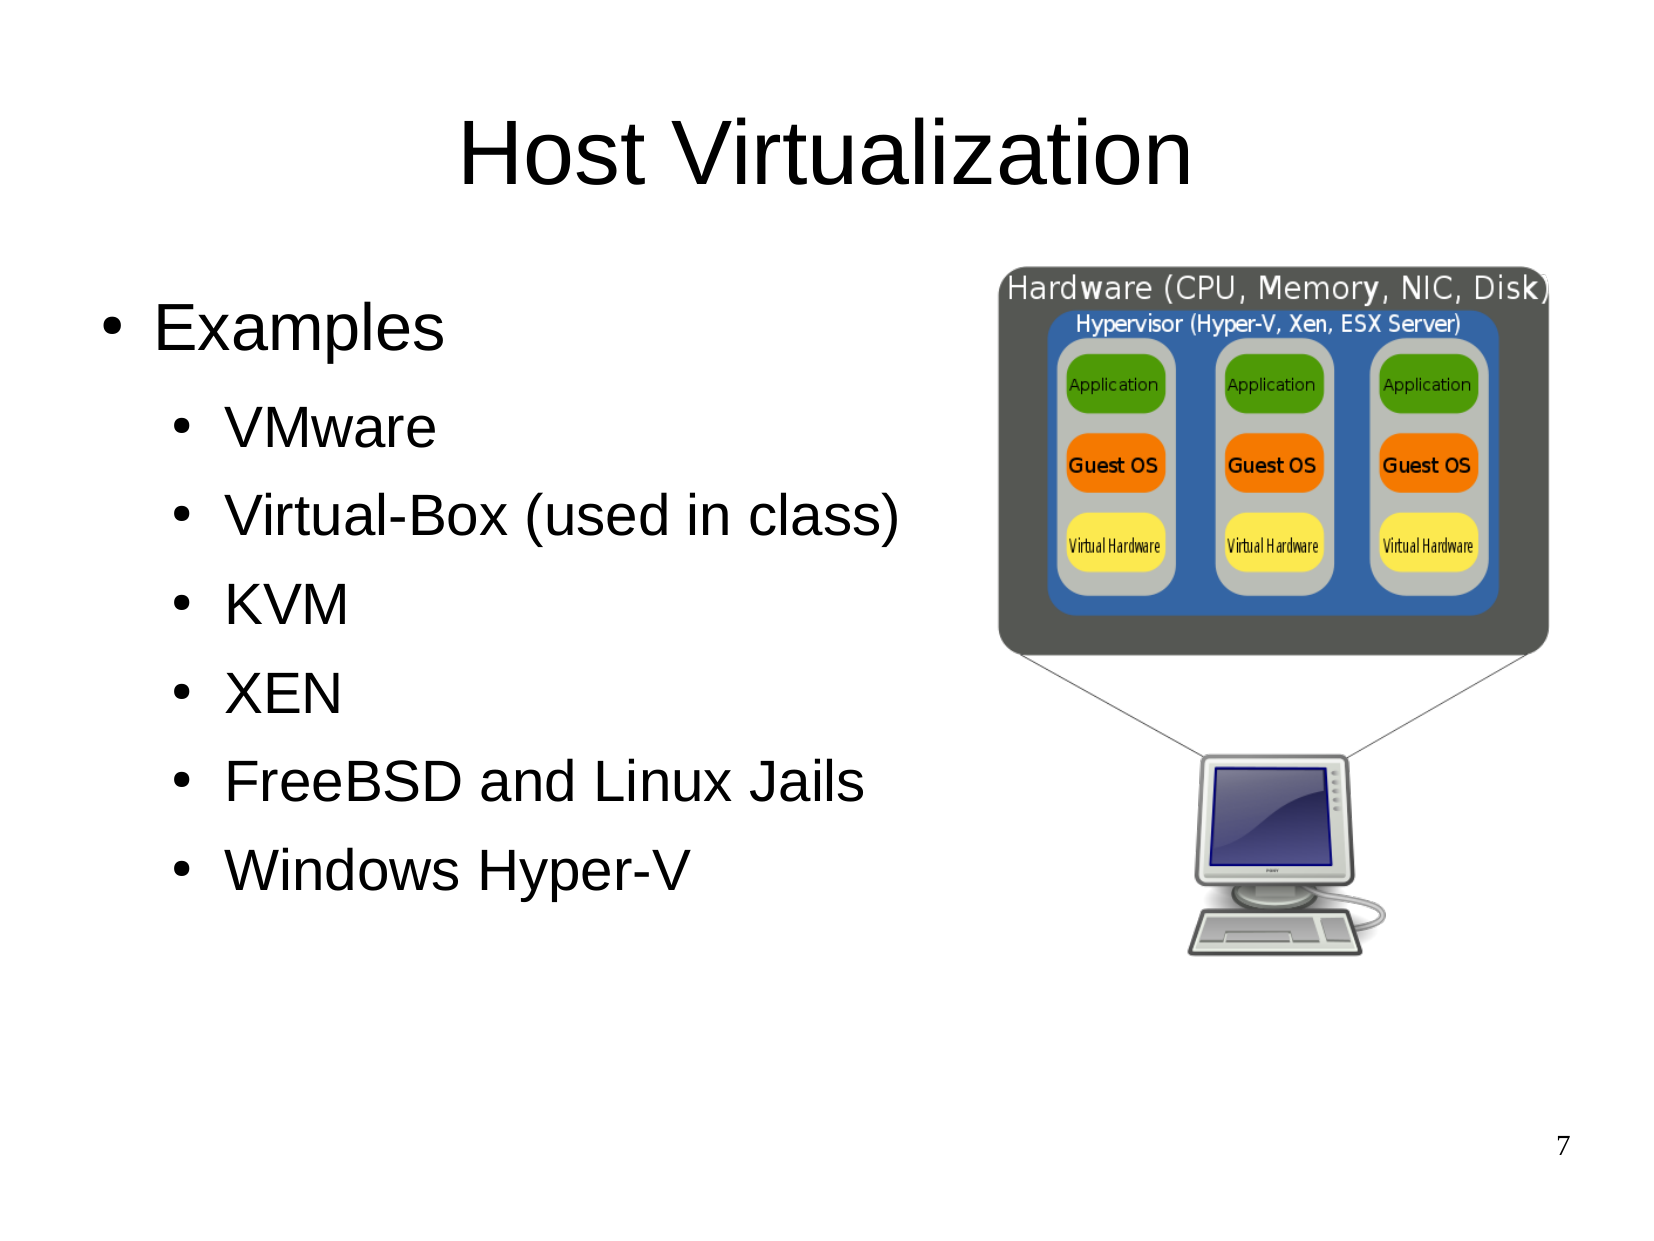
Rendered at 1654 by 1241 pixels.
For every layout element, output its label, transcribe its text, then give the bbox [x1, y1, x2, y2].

picture [978, 251, 1564, 1020]
title Host Virtualization [82, 49, 1571, 257]
list Examples VMware Virtual-Box (used in class) KVM XEN FreeBSD and Linux Jails Windows Hyper-V [82, 290, 1571, 1109]
